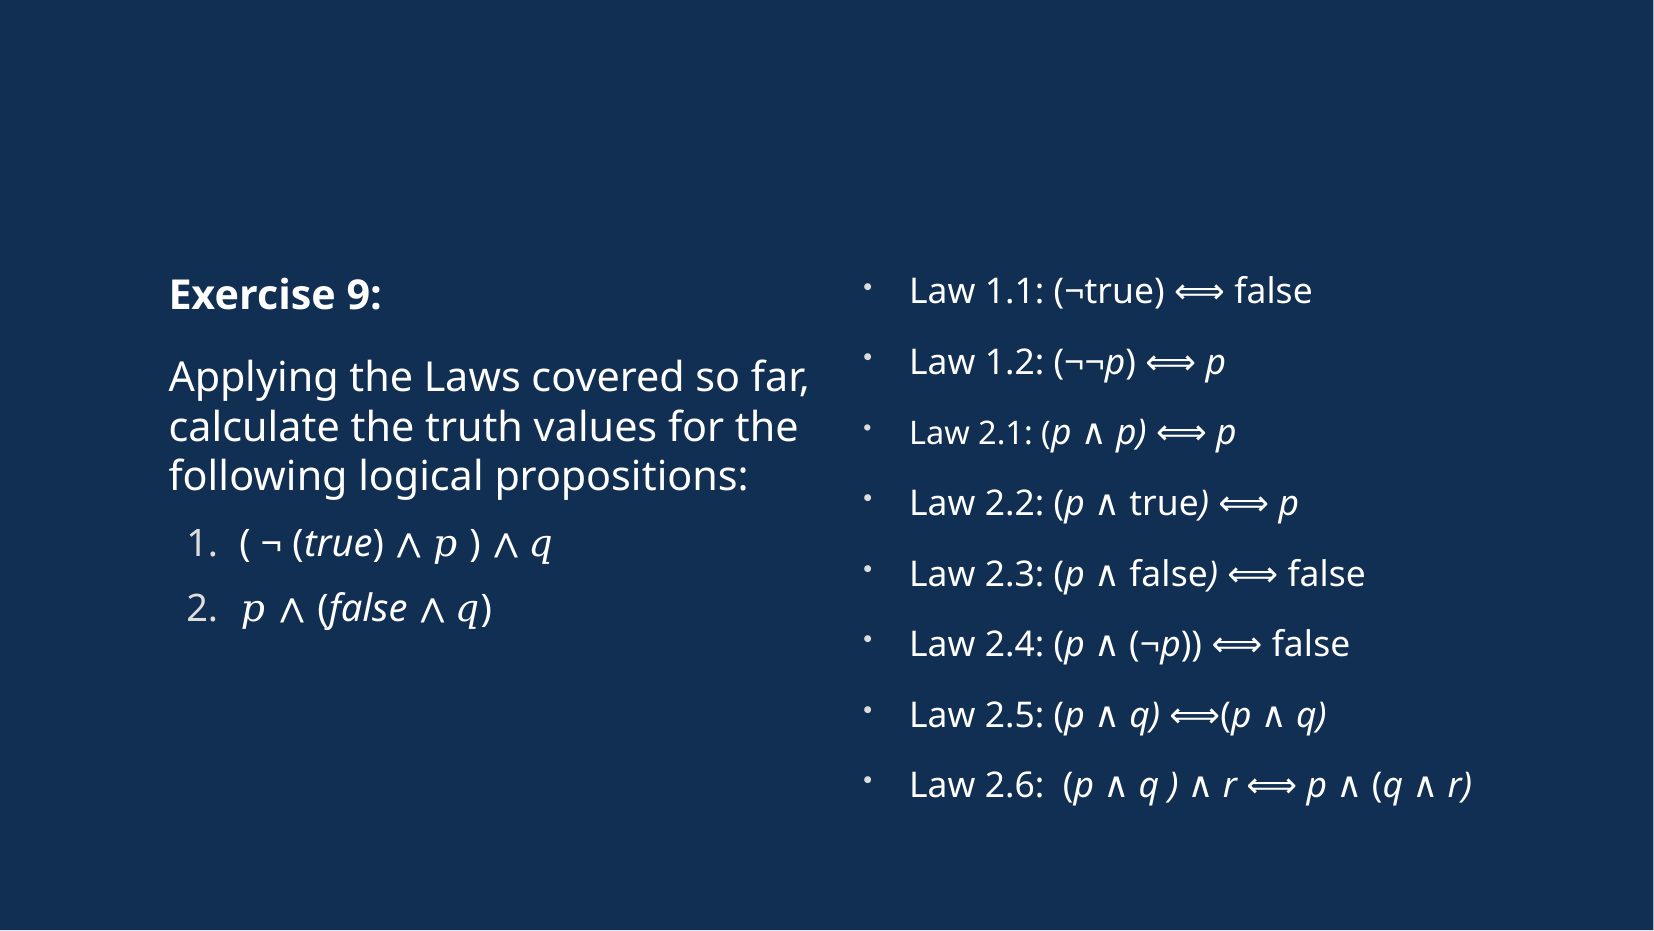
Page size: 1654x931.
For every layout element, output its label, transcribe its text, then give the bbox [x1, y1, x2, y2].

list Exercise 9: Applying the Laws covered so far, calculate the truth values for the following logical propositions: ( ¬ (true) ∧ 𝑝 ) ∧ 𝑞 𝑝 ∧ (false ∧ 𝑞) [97, 268, 813, 806]
list Law 1.1: (¬true) ⟺ false Law 1.2: (¬¬p) ⟺ p Law 2.1: (p ∧ p) ⟺ p Law 2.2: (p ∧ true) ⟺ p Law 2.3: (p ∧ false) ⟺ false Law 2.4: (p ∧ (¬p)) ⟺ false Law 2.5: (p ∧ q) ⟺(p ∧ q) Law 2.6: (p ∧ q ) ∧ r ⟺ p ∧ (q ∧ r) [848, 268, 1563, 806]
